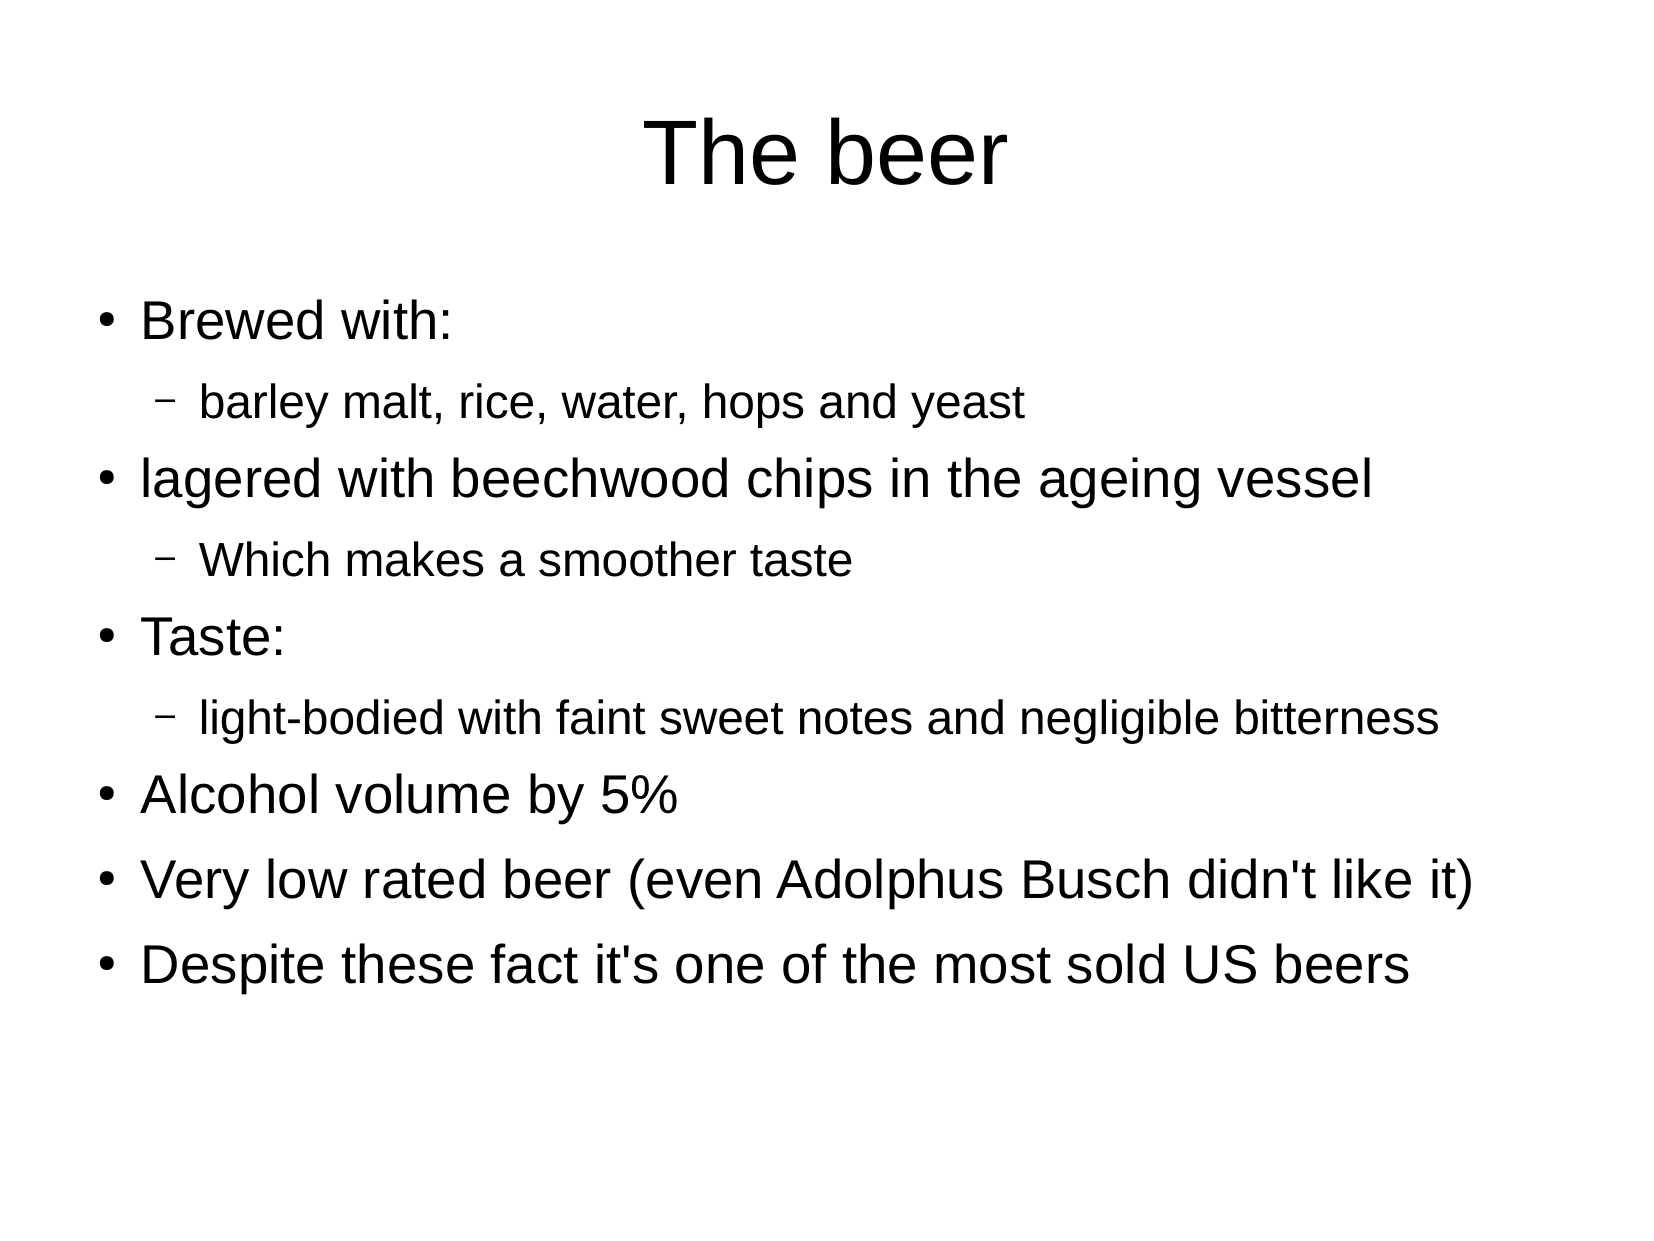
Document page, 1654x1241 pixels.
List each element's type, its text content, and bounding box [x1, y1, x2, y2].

title The beer [82, 49, 1571, 257]
list Brewed with: barley malt, rice, water, hops and yeast lagered with beechwood chips in the ageing vessel Which makes a smoother taste Taste: light-bodied with faint sweet notes and negligible bitterness Alcohol volume by 5% Very low rated beer (even Adolphus Busch didn't like it) Despite these fact it's one of the most sold US beers [82, 290, 1571, 1010]
